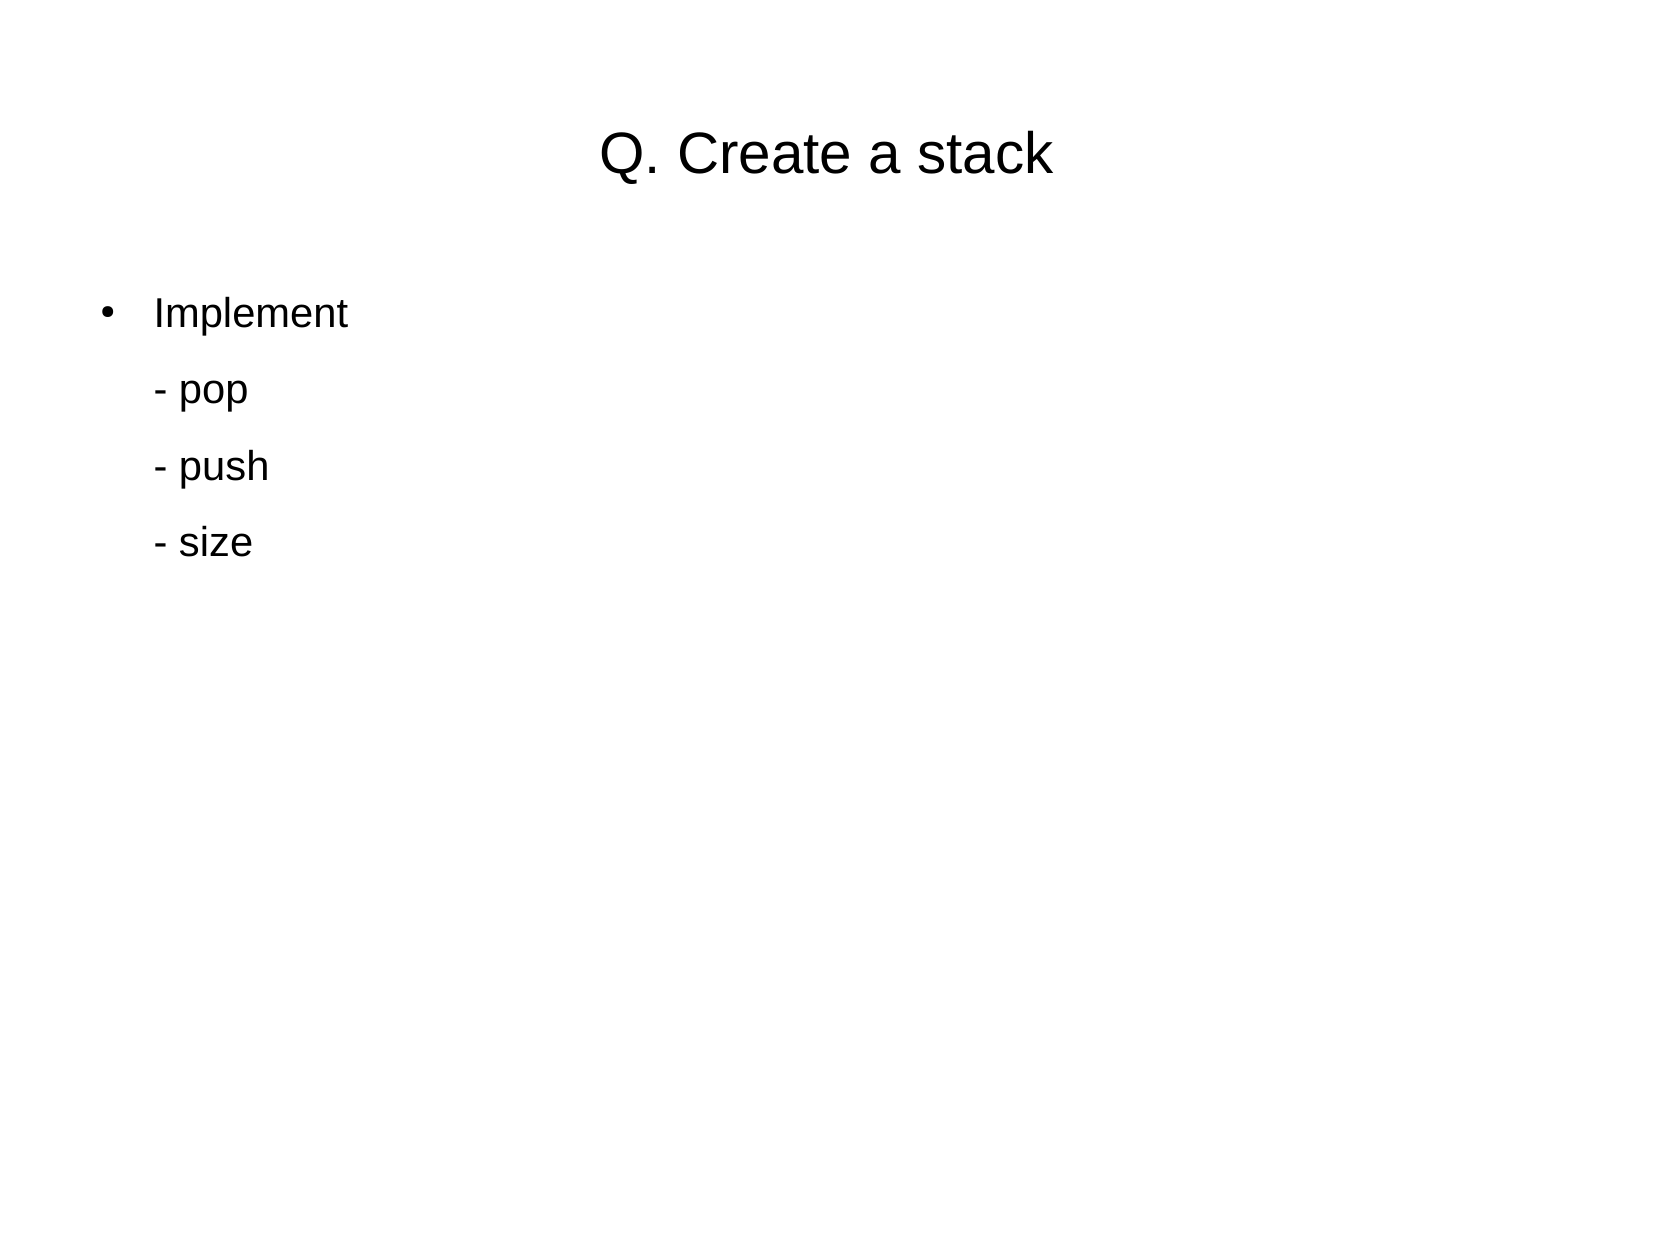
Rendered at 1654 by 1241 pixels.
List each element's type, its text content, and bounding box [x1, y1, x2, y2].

title Q. Create a stack [82, 49, 1571, 257]
list Implement - pop - push - size [82, 290, 1571, 1010]
